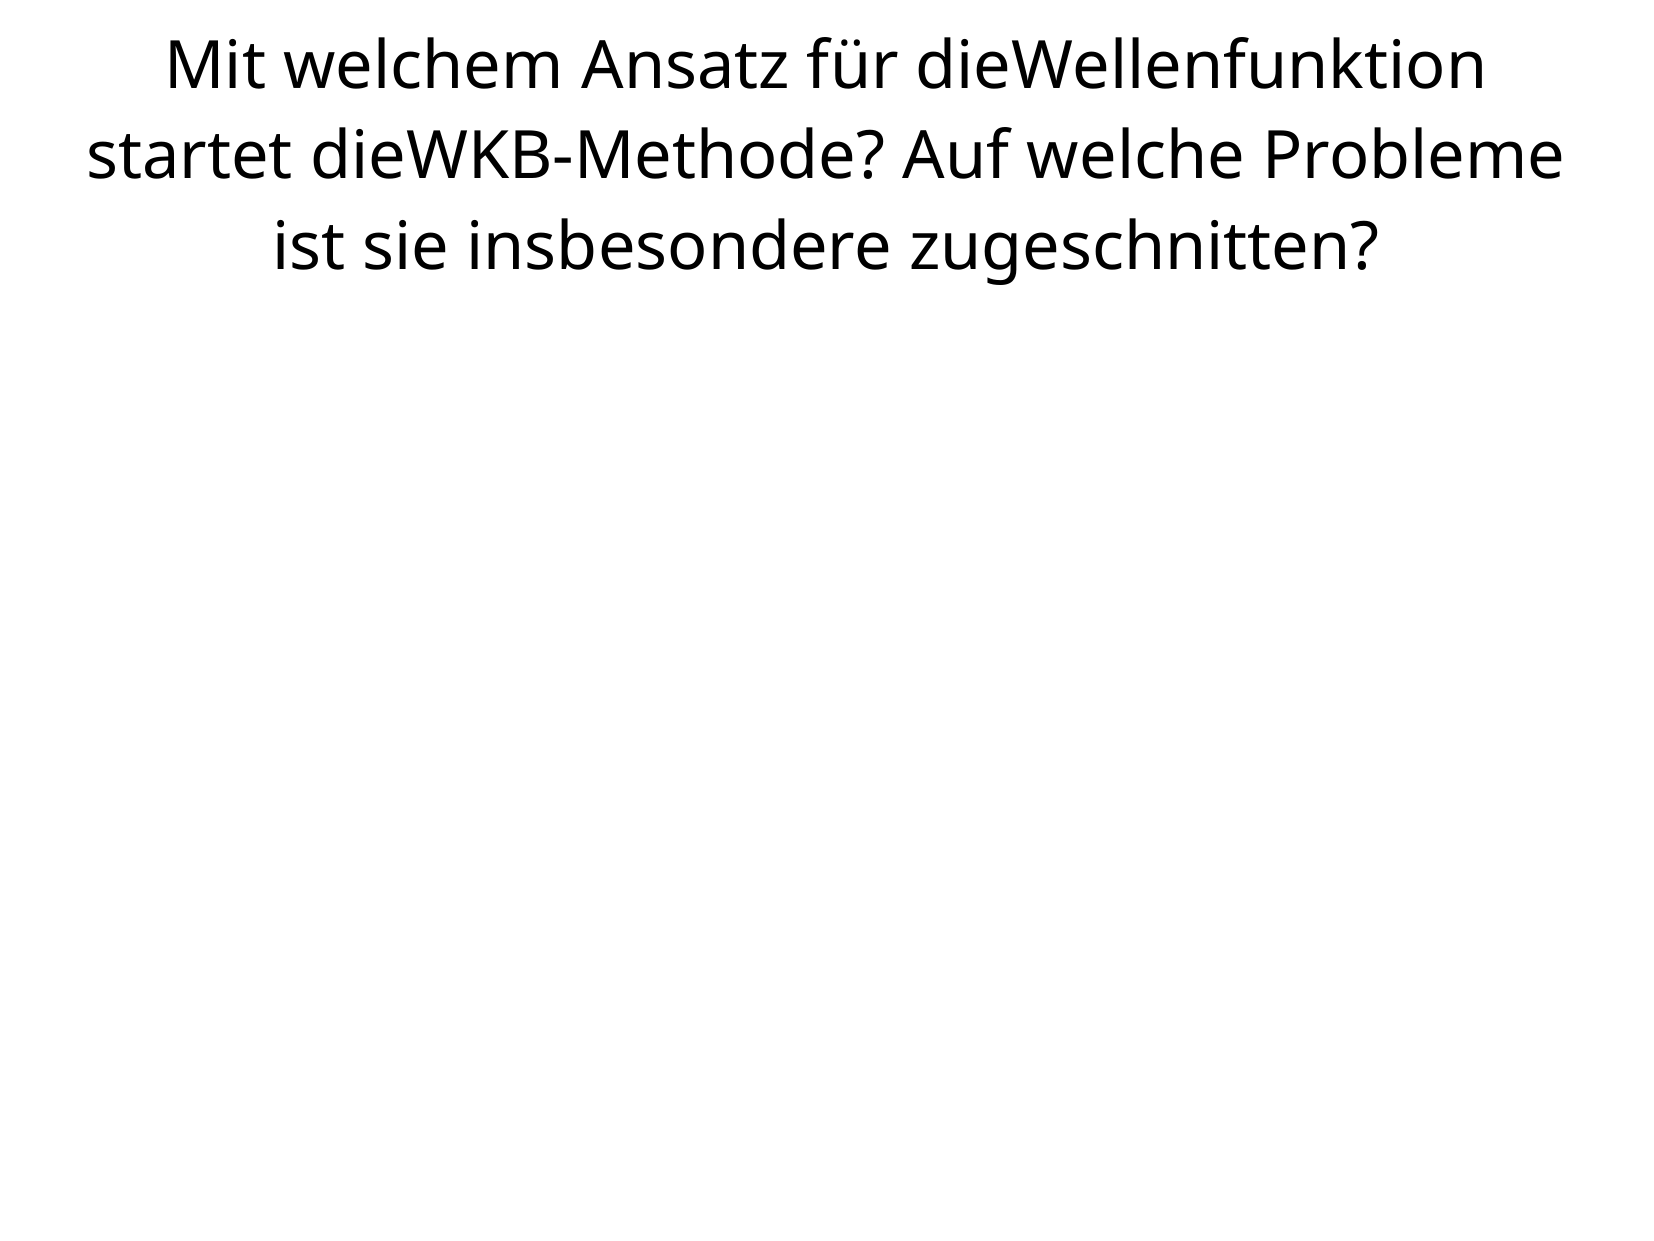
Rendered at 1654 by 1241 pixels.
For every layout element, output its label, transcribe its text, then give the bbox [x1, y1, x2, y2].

title Mit welchem Ansatz für dieWellenfunktion startet dieWKB-Methode? Auf welche Probleme ist sie insbesondere zugeschnitten? [82, 19, 1571, 287]
